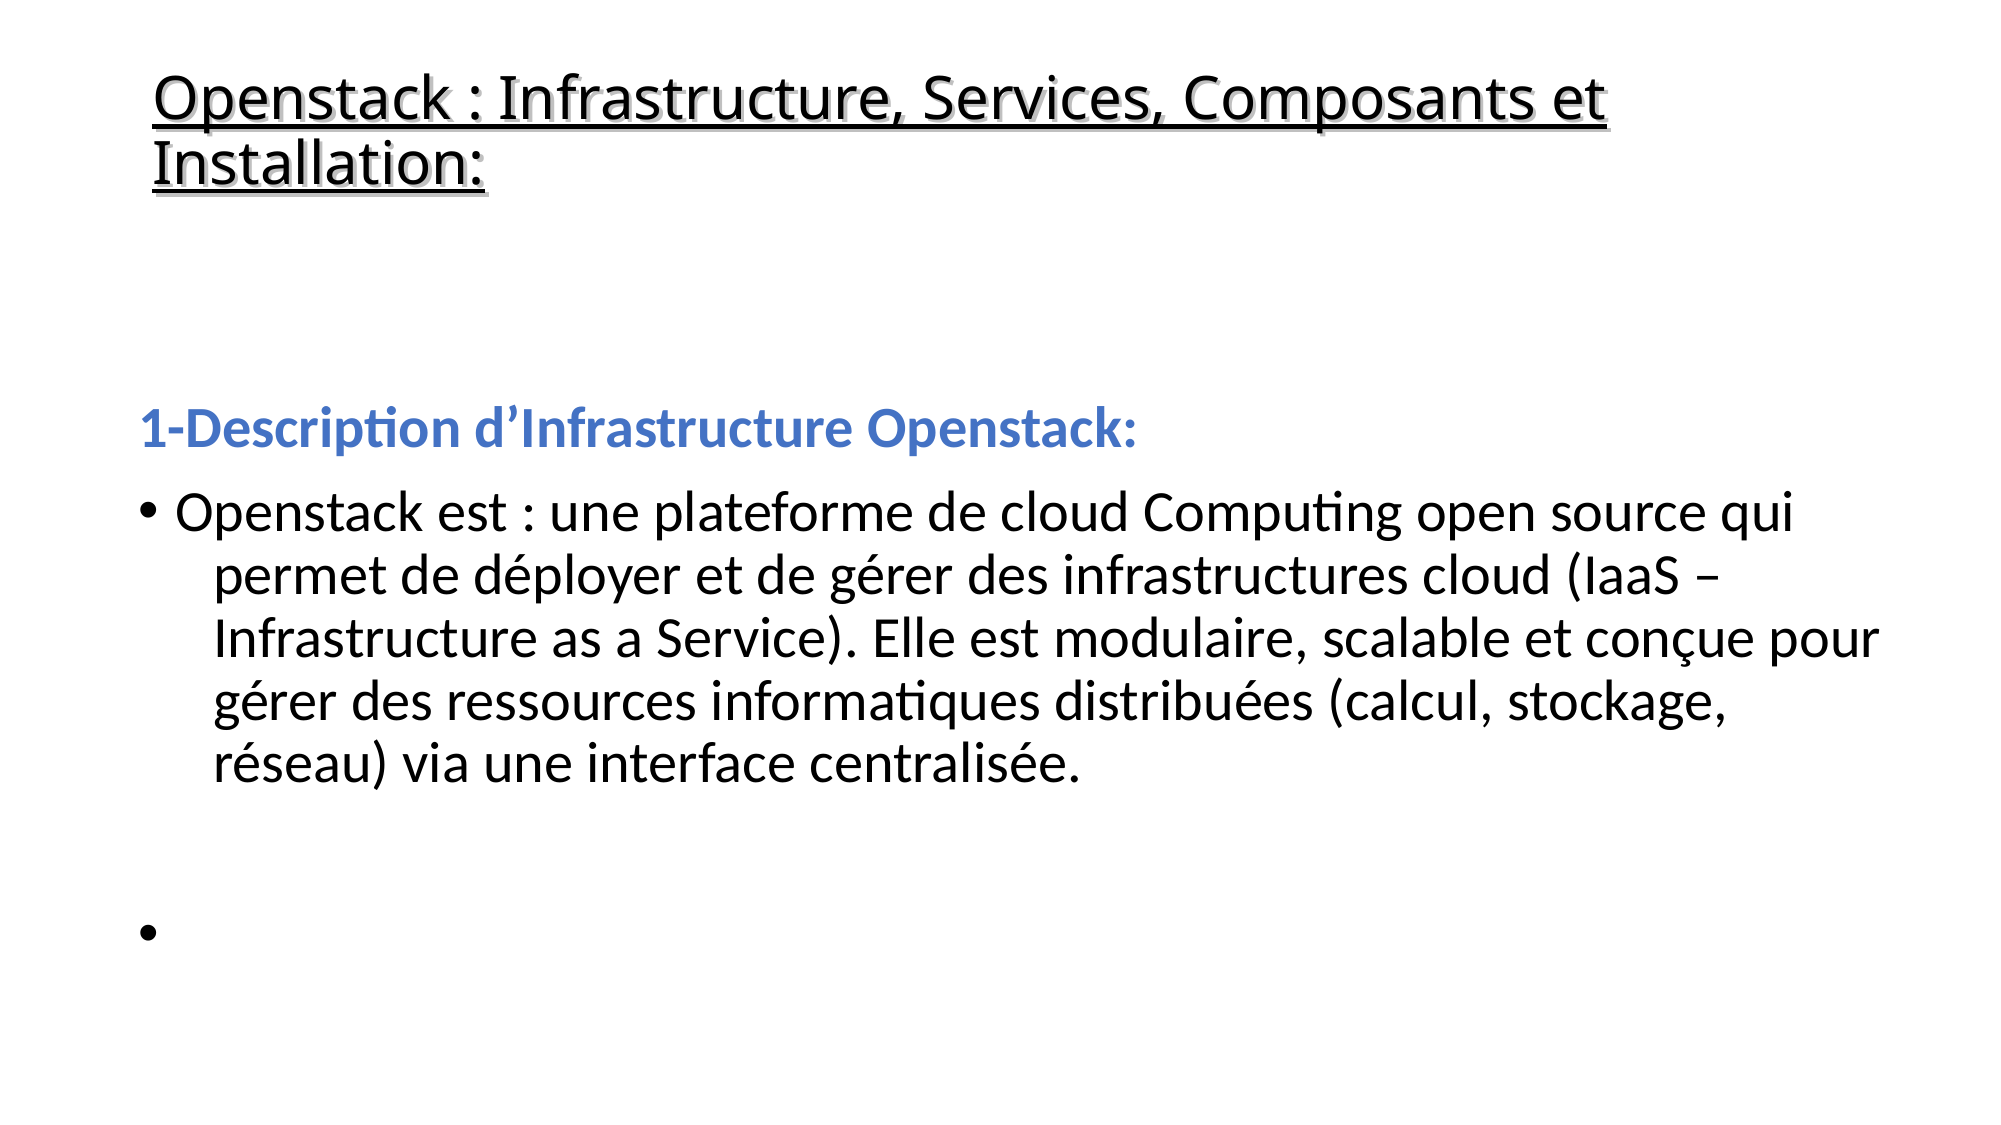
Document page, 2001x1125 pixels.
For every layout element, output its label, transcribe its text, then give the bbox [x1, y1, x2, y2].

list 1-Description d’Infrastructure Openstack: Openstack est : une plateforme de cloud Computing open source qui permet de déployer et de gérer des infrastructures cloud (IaaS – Infrastructure as a Service). Elle est modulaire, scalable et conçue pour gérer des ressources informatiques distribuées (calcul, stockage, réseau) via une interface centralisée. [123, 390, 1932, 816]
title Openstack : Infrastructure, Services, Composants et Installation: [137, 59, 1863, 278]
